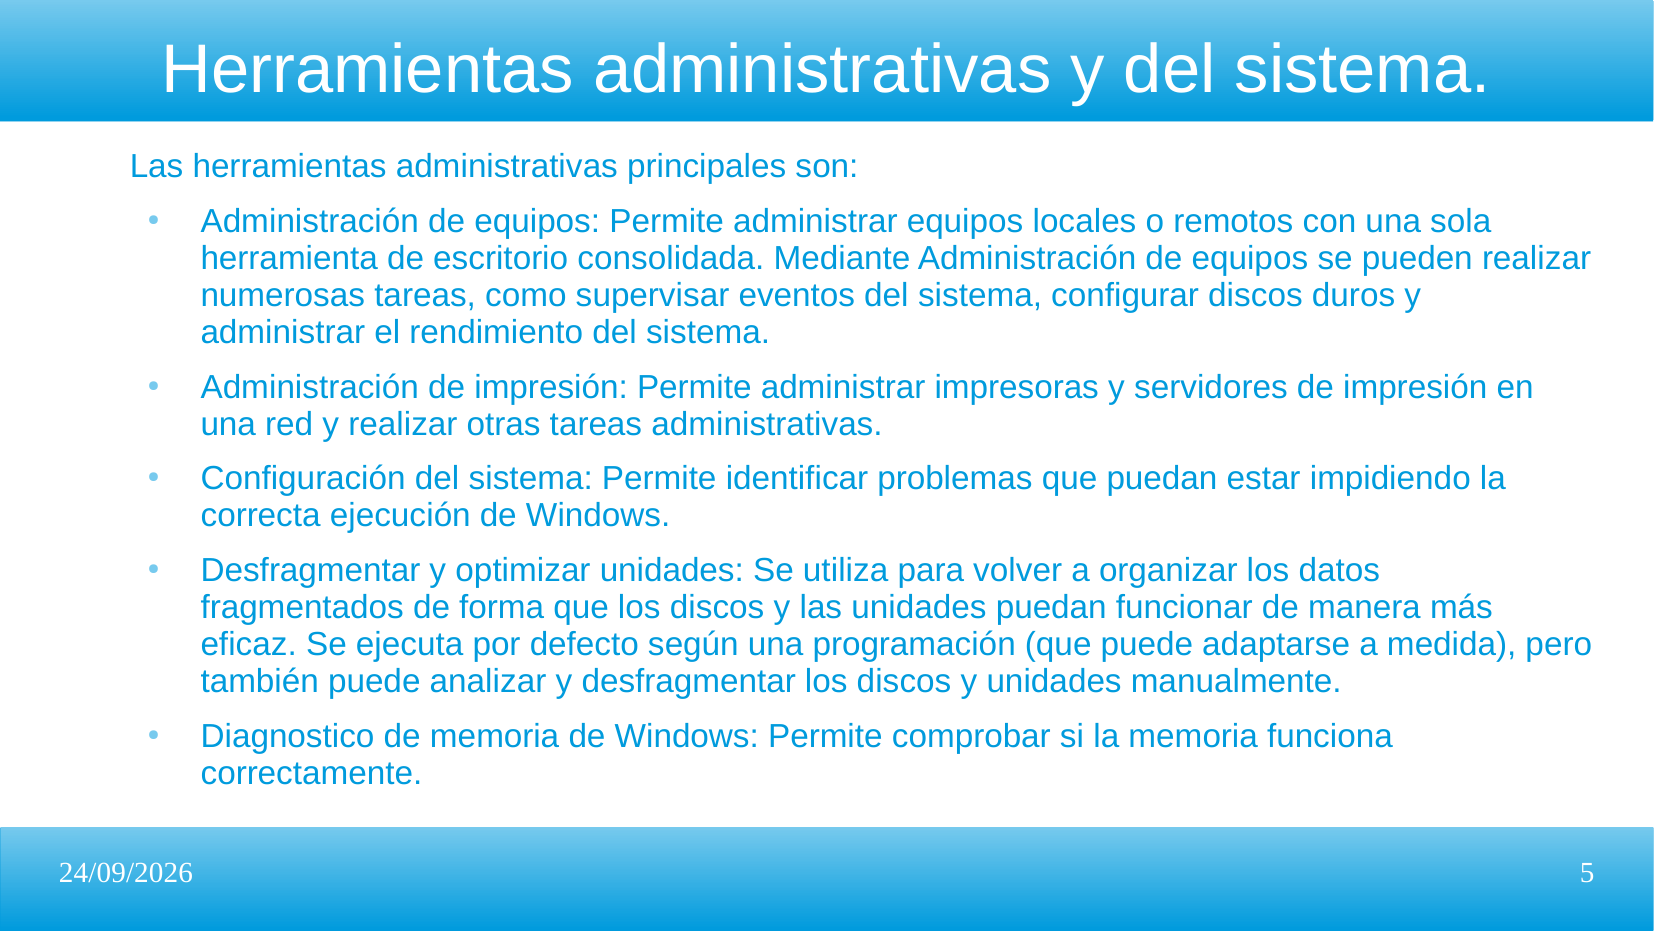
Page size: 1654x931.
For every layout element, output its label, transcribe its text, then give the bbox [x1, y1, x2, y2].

list Las herramientas administrativas principales son: Administración de equipos: Permite administrar equipos locales o remotos con una sola herramienta de escritorio consolidada. Mediante Administración de equipos se pueden realizar numerosas tareas, como supervisar eventos del sistema, configurar discos duros y administrar el rendimiento del sistema. Administración de impresión: Permite administrar impresoras y servidores de impresión en una red y realizar otras tareas administrativas. Configuración del sistema: Permite identificar problemas que puedan estar impidiendo la correcta ejecución de Windows. Desfragmentar y optimizar unidades: Se utiliza para volver a organizar los datos fragmentados de forma que los discos y las unidades puedan funcionar de manera más eficaz. Se ejecuta por defecto según una programación (que puede adaptarse a medida), pero también puede analizar y desfragmentar los discos y unidades manualmente. Diagnostico de memoria de Windows: Permite comprobar si la memoria funciona correctamente. [58, 147, 1595, 798]
title Herramientas administrativas y del sistema. [58, 0, 1595, 147]
